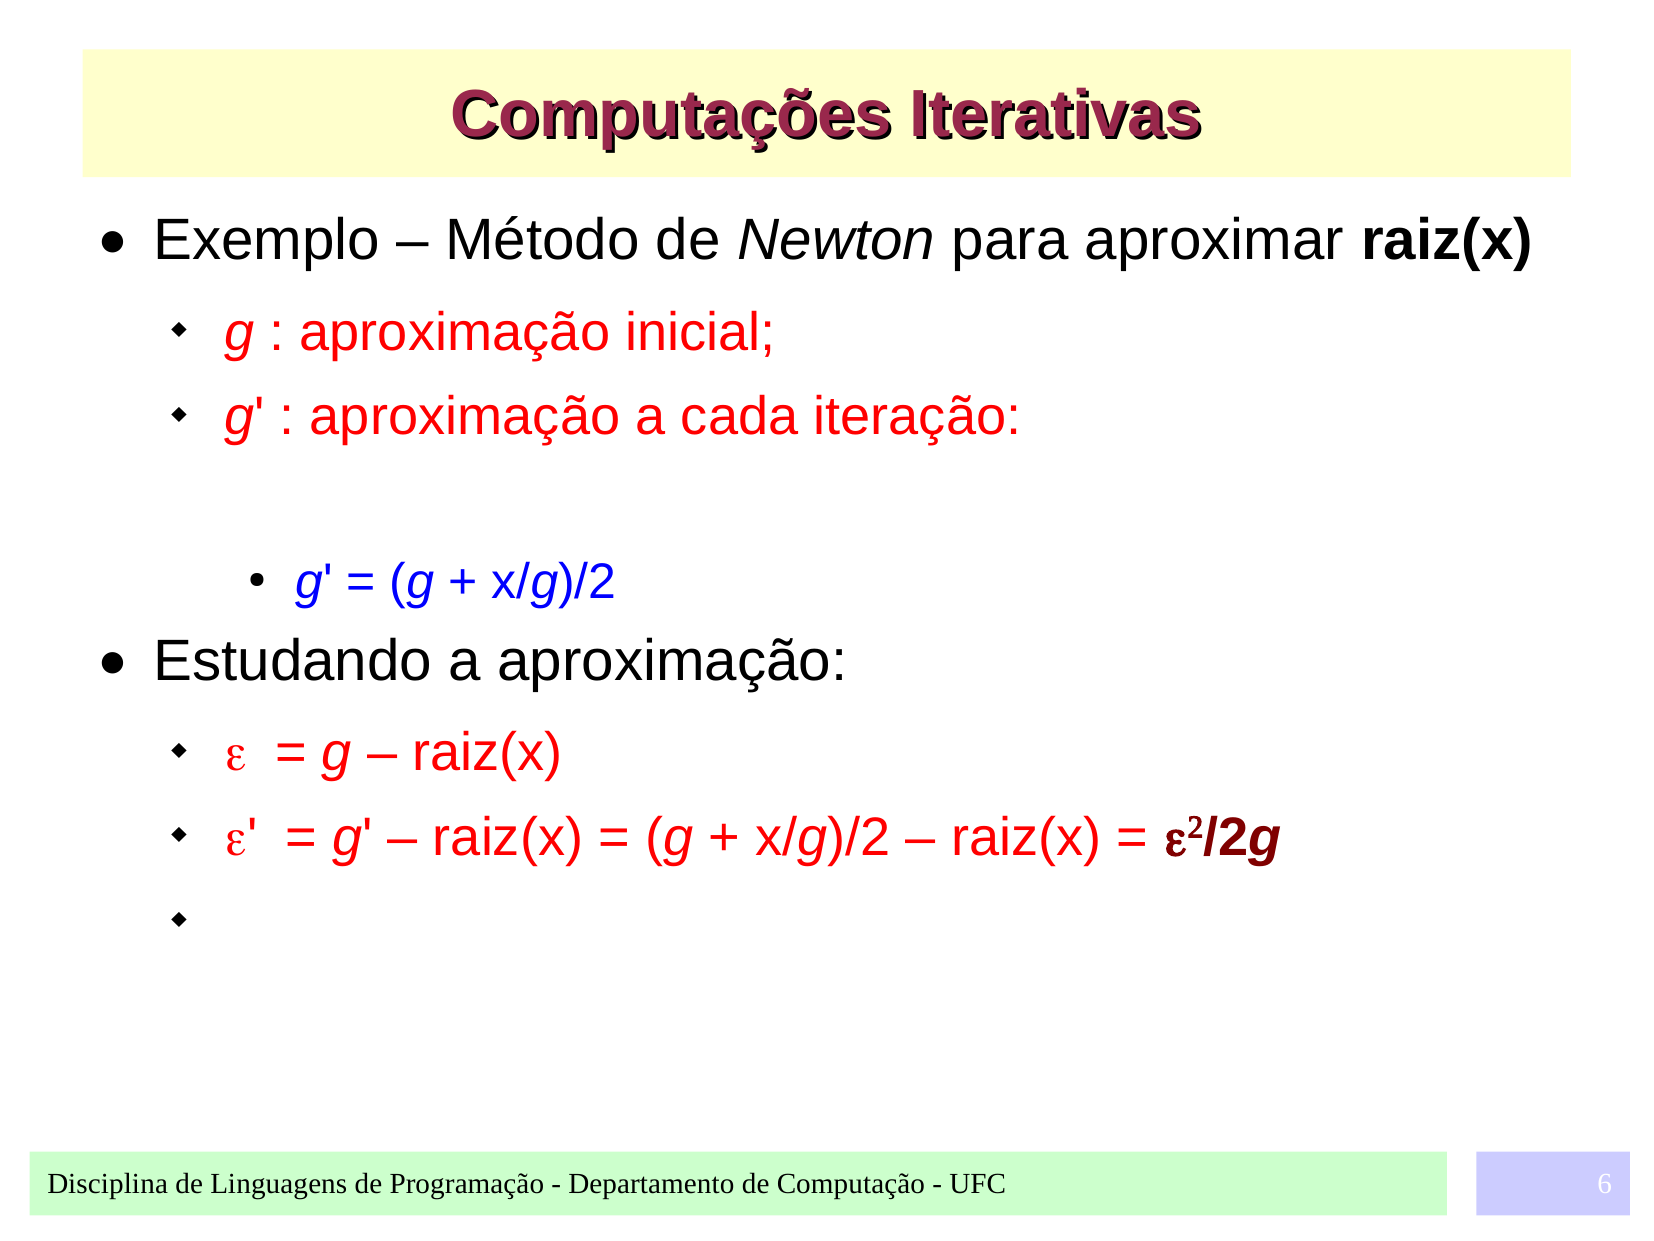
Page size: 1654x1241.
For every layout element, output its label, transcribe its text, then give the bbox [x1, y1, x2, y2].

title Computações Iterativas [82, 49, 1571, 178]
list Exemplo – Método de Newton para aproximar raiz(x) g : aproximação inicial; g' : aproximação a cada iteração: g' = (g + x/g)/2 Estudando a aproximação:  = g – raiz(x) ' = g' – raiz(x) = (g + x/g)/2 – raiz(x) = 2/2g [82, 206, 1571, 1137]
